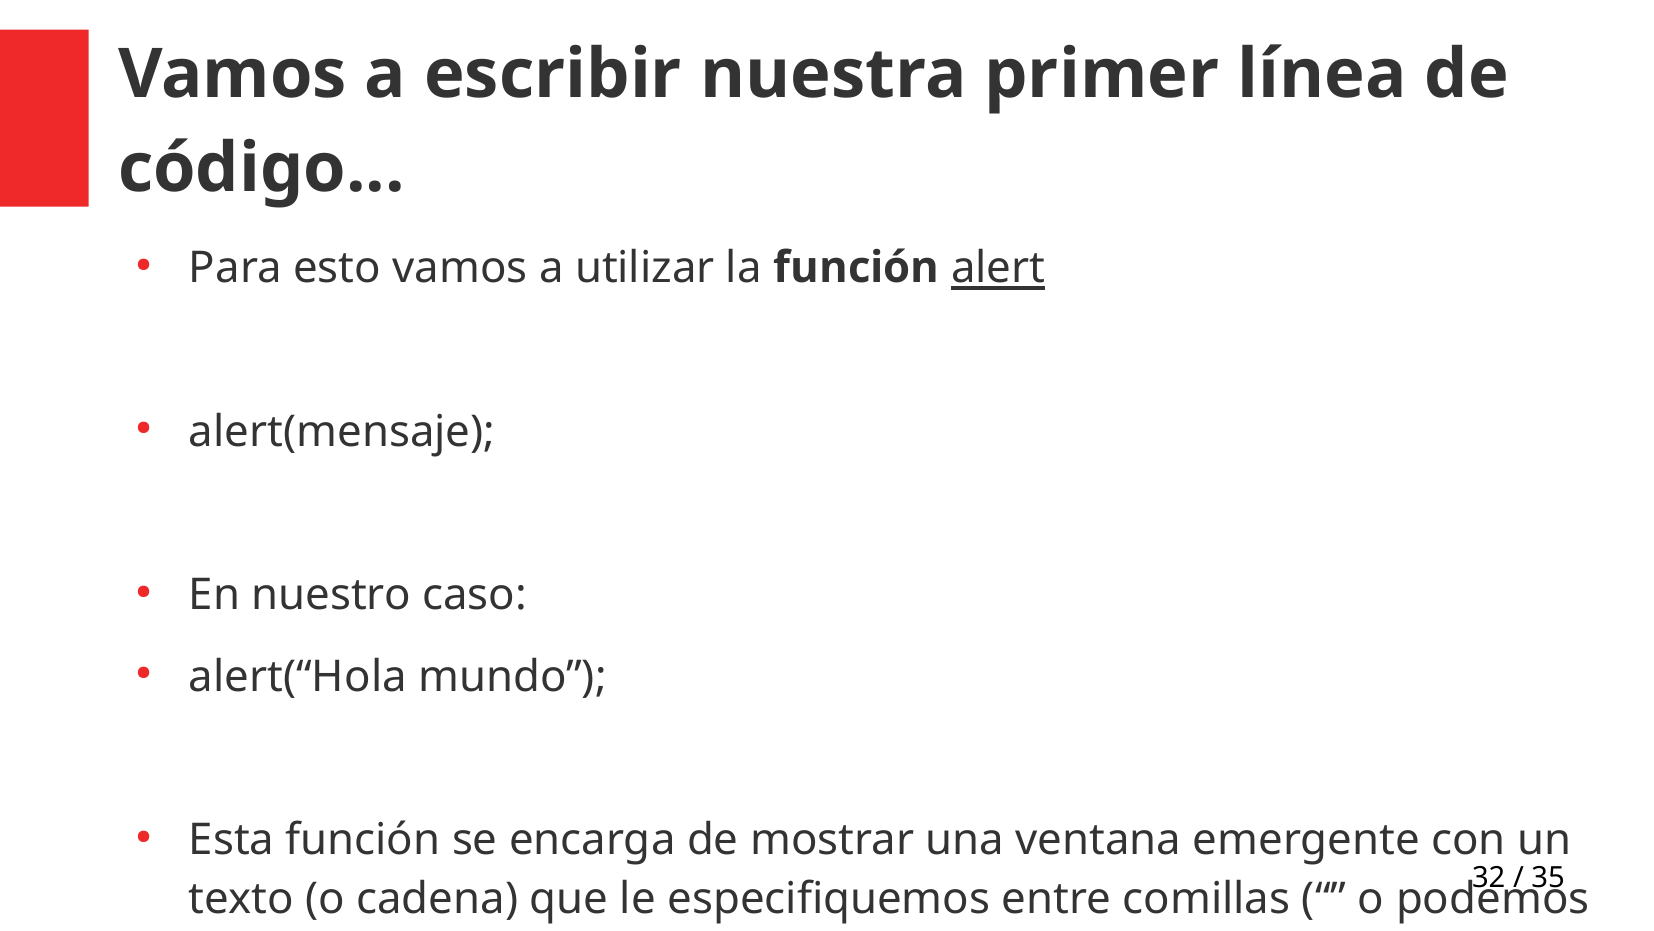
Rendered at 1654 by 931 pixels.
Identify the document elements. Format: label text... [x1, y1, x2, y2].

list Para esto vamos a utilizar la función alert alert(mensaje); En nuestro caso: alert(“Hola mundo”); Esta función se encarga de mostrar una ventana emergente con un texto (o cadena) que le especifiquemos entre comillas (“” o podemos usar ‘’) [118, 236, 1595, 798]
title Vamos a escribir nuestra primer línea de código... [118, 29, 1595, 207]
